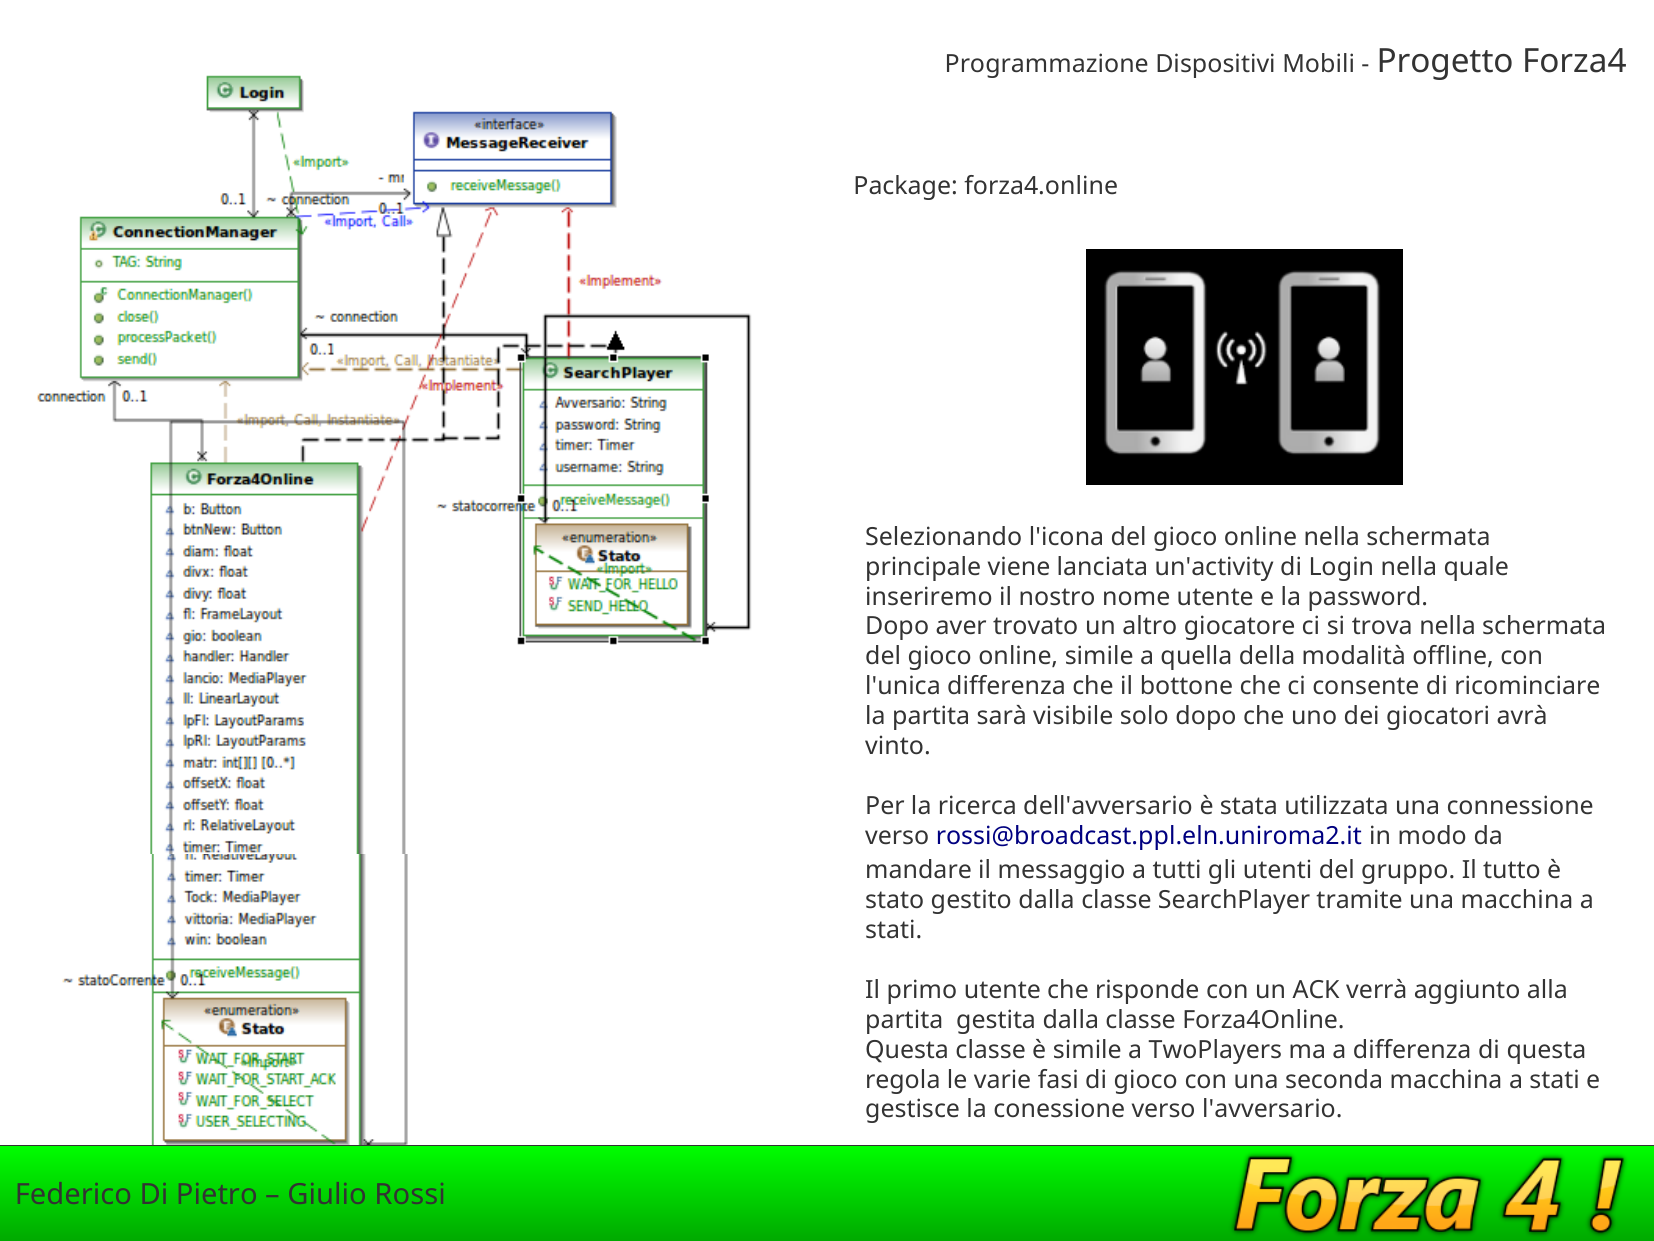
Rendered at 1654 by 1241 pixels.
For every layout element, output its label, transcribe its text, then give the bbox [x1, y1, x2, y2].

picture [1086, 249, 1403, 485]
text_box Selezionando l'icona del gioco online nella schermata principale viene lanciata un'activity di Login nella quale inseriremo il nostro nome utente e la password. Dopo aver trovato un altro giocatore ci si trova nella schermata del gioco online, simile a quella della modalità offline, con l'unica differenza che il bottone che ci consente di ricominciare la partita sarà visibile solo dopo che uno dei giocatori avrà vinto. Per la ricerca dell'avversario è stata utilizzata una connessione verso rossi@broadcast.ppl.eln.uniroma2.it in modo da mandare il messaggio a tutti gli utenti del gruppo. Il tutto è stato gestito dalla classe SearchPlayer tramite una macchina a stati. Il primo utente che risponde con un ACK verrà aggiunto alla partita gestita dalla classe Forza4Online. Questa classe è simile a TwoPlayers ma a differenza di questa regola le varie fasi di gioco con una seconda macchina a stati e gestisce la conessione verso l'avversario. [850, 543, 1624, 1100]
text_box Federico Di Pietro – Giulio Rossi [0, 1168, 485, 1218]
text_box Package: forza4.online [838, 133, 1276, 237]
text_box Programmazione Dispositivi Mobili - Progetto Forza4 [377, 23, 1642, 95]
text_box [0, 1145, 1654, 1241]
picture [1228, 1149, 1630, 1241]
picture [35, 70, 770, 1145]
